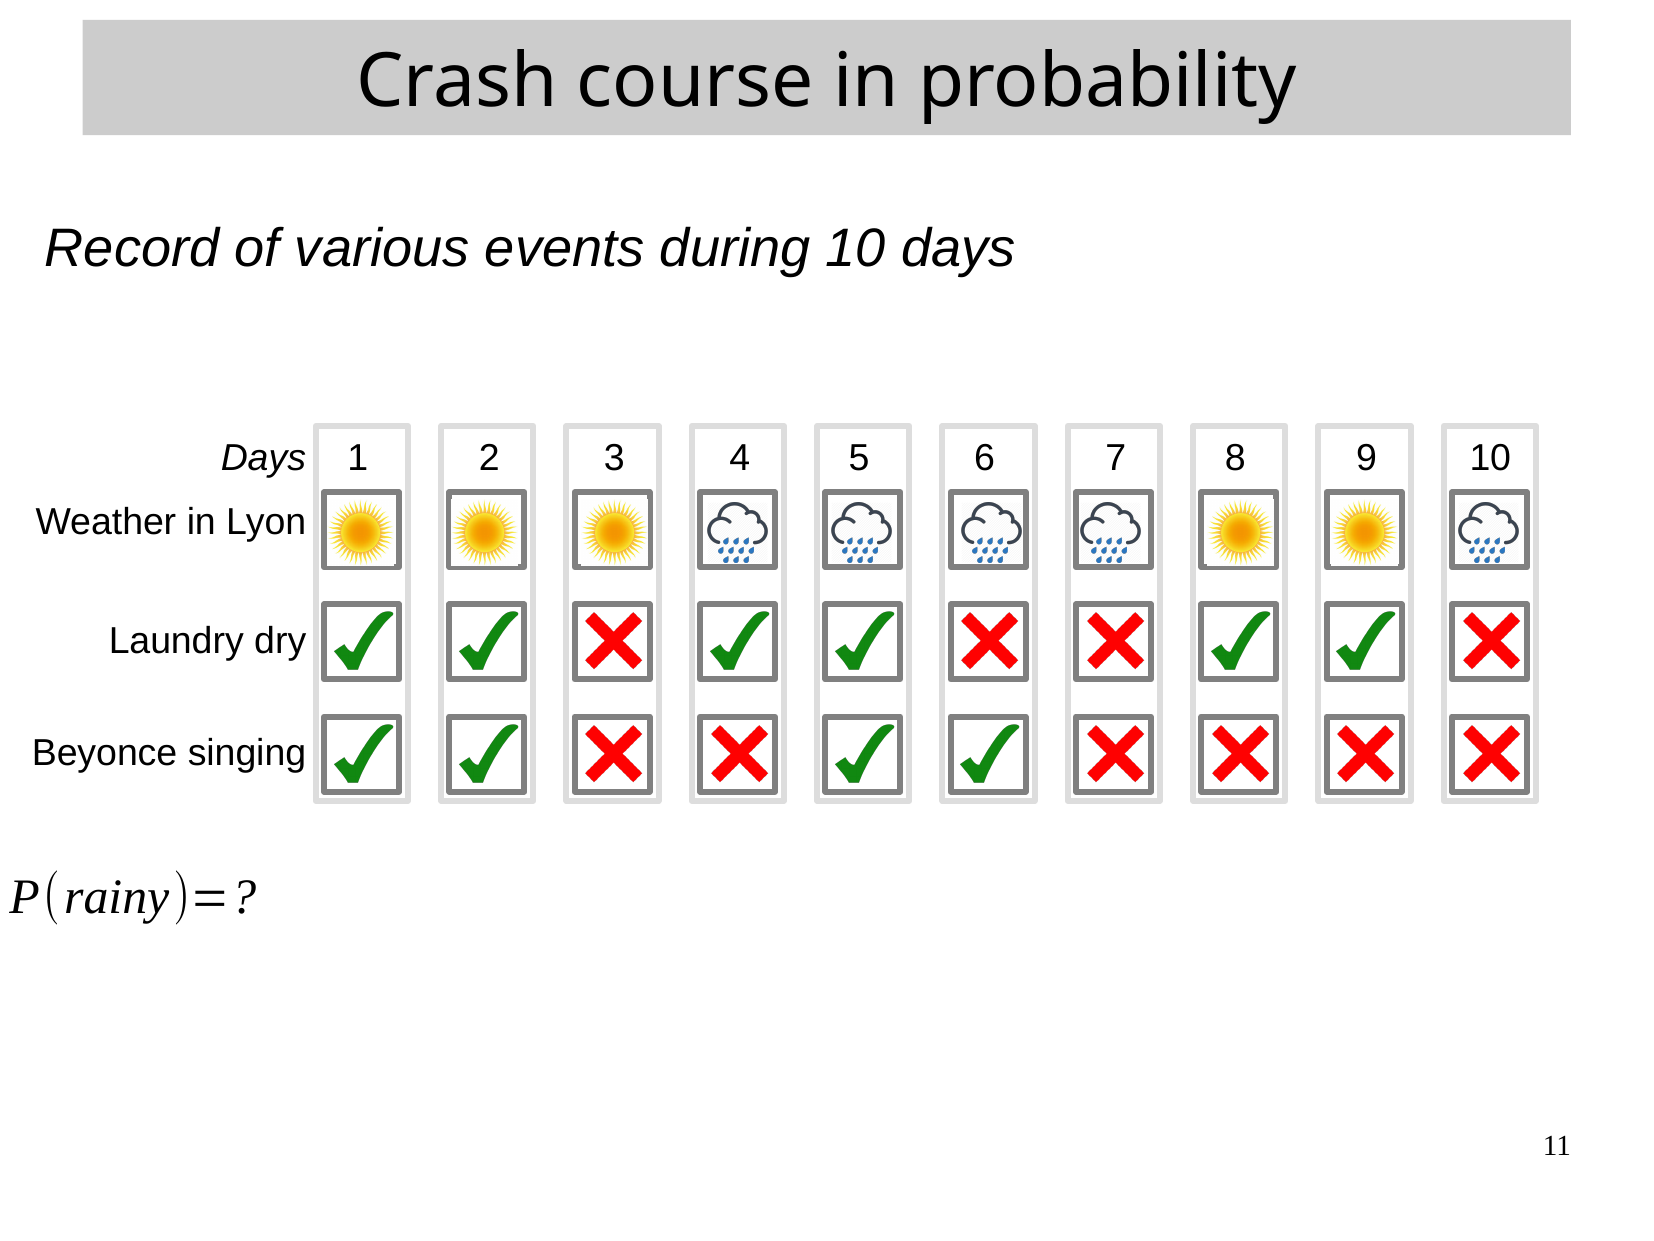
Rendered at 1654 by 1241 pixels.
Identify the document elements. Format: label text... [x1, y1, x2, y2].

picture [959, 723, 1020, 784]
picture [1458, 502, 1519, 563]
picture [333, 610, 394, 671]
text_box 2 [463, 429, 524, 486]
chart [0, 868, 264, 928]
picture [327, 499, 394, 566]
picture [1335, 610, 1396, 671]
picture [1461, 610, 1522, 671]
picture [1085, 610, 1146, 671]
picture [583, 723, 644, 784]
text_box Laundry dry [5, 611, 313, 672]
text_box 9 [1341, 429, 1402, 486]
text_box 6 [959, 429, 1020, 486]
picture [707, 502, 768, 563]
picture [831, 502, 892, 563]
text_box 5 [834, 429, 895, 486]
picture [581, 499, 648, 566]
picture [458, 610, 519, 671]
text_box 4 [714, 429, 775, 486]
picture [959, 610, 1020, 671]
text_box 10 [1455, 495, 1524, 528]
picture [1085, 723, 1146, 784]
picture [961, 502, 1022, 563]
picture [834, 723, 895, 784]
text_box 10 [1454, 429, 1533, 528]
picture [1080, 502, 1141, 563]
picture [1331, 499, 1398, 566]
text_box 3 [589, 429, 650, 486]
picture [1210, 610, 1271, 671]
picture [583, 610, 644, 671]
picture [1210, 723, 1271, 784]
picture [1335, 723, 1396, 784]
text_box 8 [1210, 429, 1271, 486]
title Crash course in probability [82, 19, 1571, 136]
picture [709, 723, 770, 784]
picture [1461, 723, 1522, 784]
picture [834, 610, 895, 671]
text_box 7 [1090, 429, 1151, 486]
text_box Days [5, 428, 313, 489]
picture [451, 499, 518, 566]
picture [1207, 499, 1274, 566]
picture [458, 723, 519, 784]
text_box 1 [332, 429, 393, 486]
text_box Beyonce singing [5, 723, 313, 784]
picture [333, 723, 394, 784]
text_box Weather in Lyon [5, 493, 313, 554]
text_box Record of various events during 10 days [30, 210, 1216, 286]
picture [709, 610, 770, 671]
